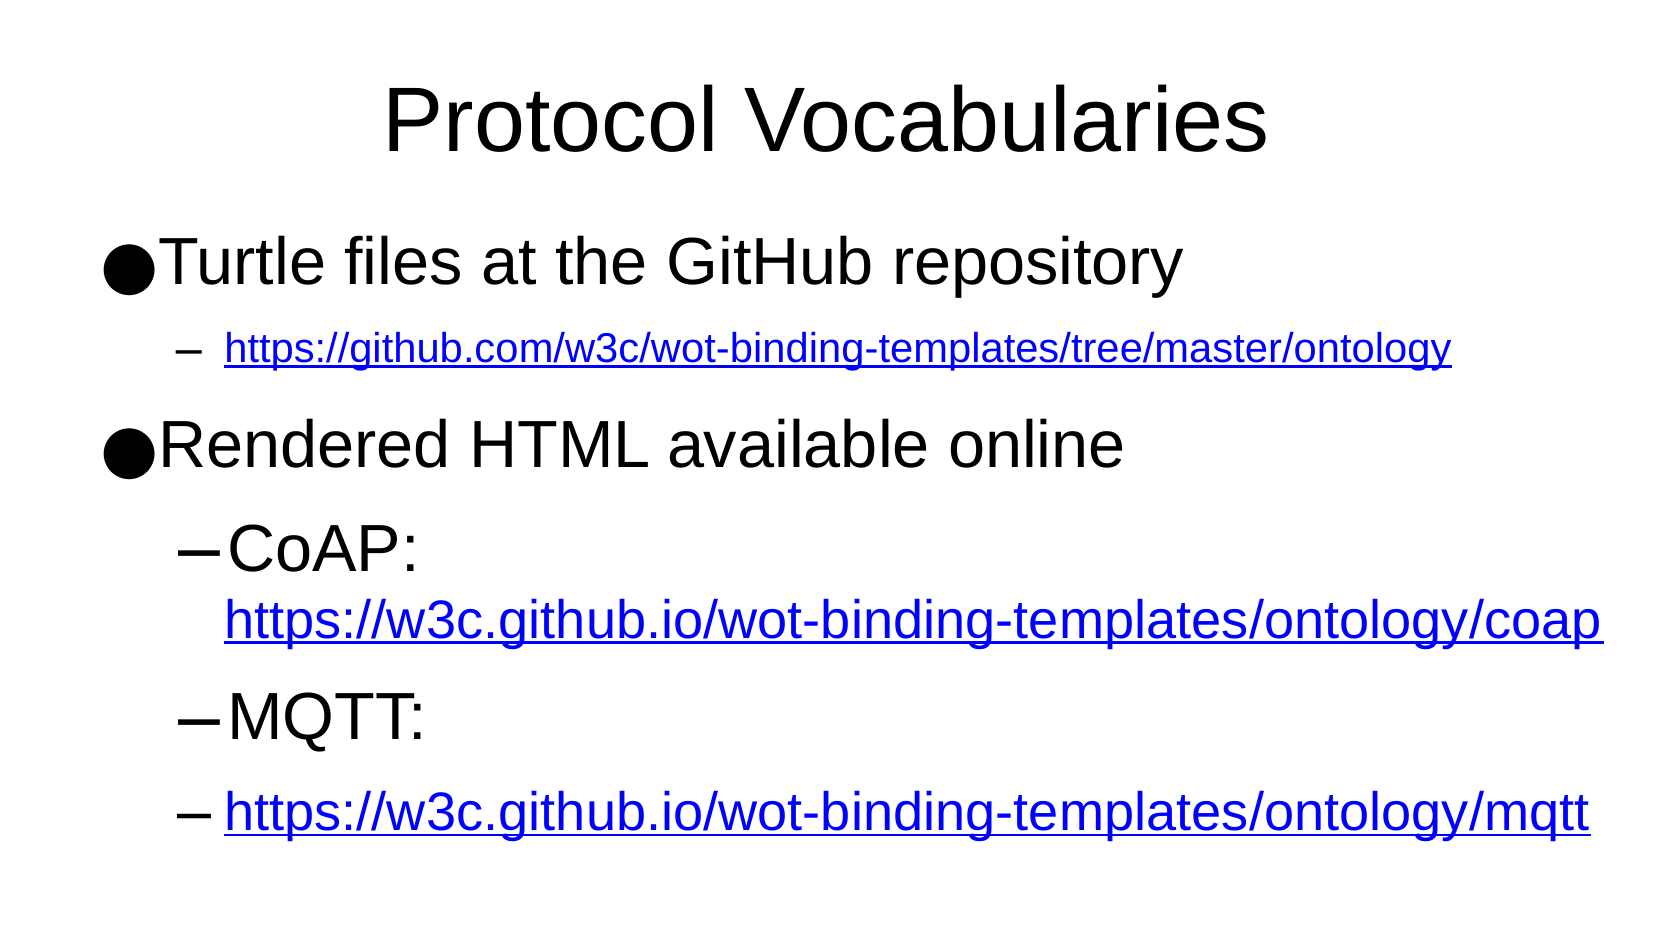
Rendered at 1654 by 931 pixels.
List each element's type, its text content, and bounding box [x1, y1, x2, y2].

text_box Turtle files at the GitHub repository https://github.com/w3c/wot-binding-templates/tree/master/ontology Rendered HTML available online CoAP: https://w3c.github.io/wot-binding-templates/ontology/coap MQTT: https://w3c.github.io/wot-binding-templates/ontology/mqtt [82, 217, 1634, 757]
text_box Protocol Vocabularies [82, 37, 1571, 193]
